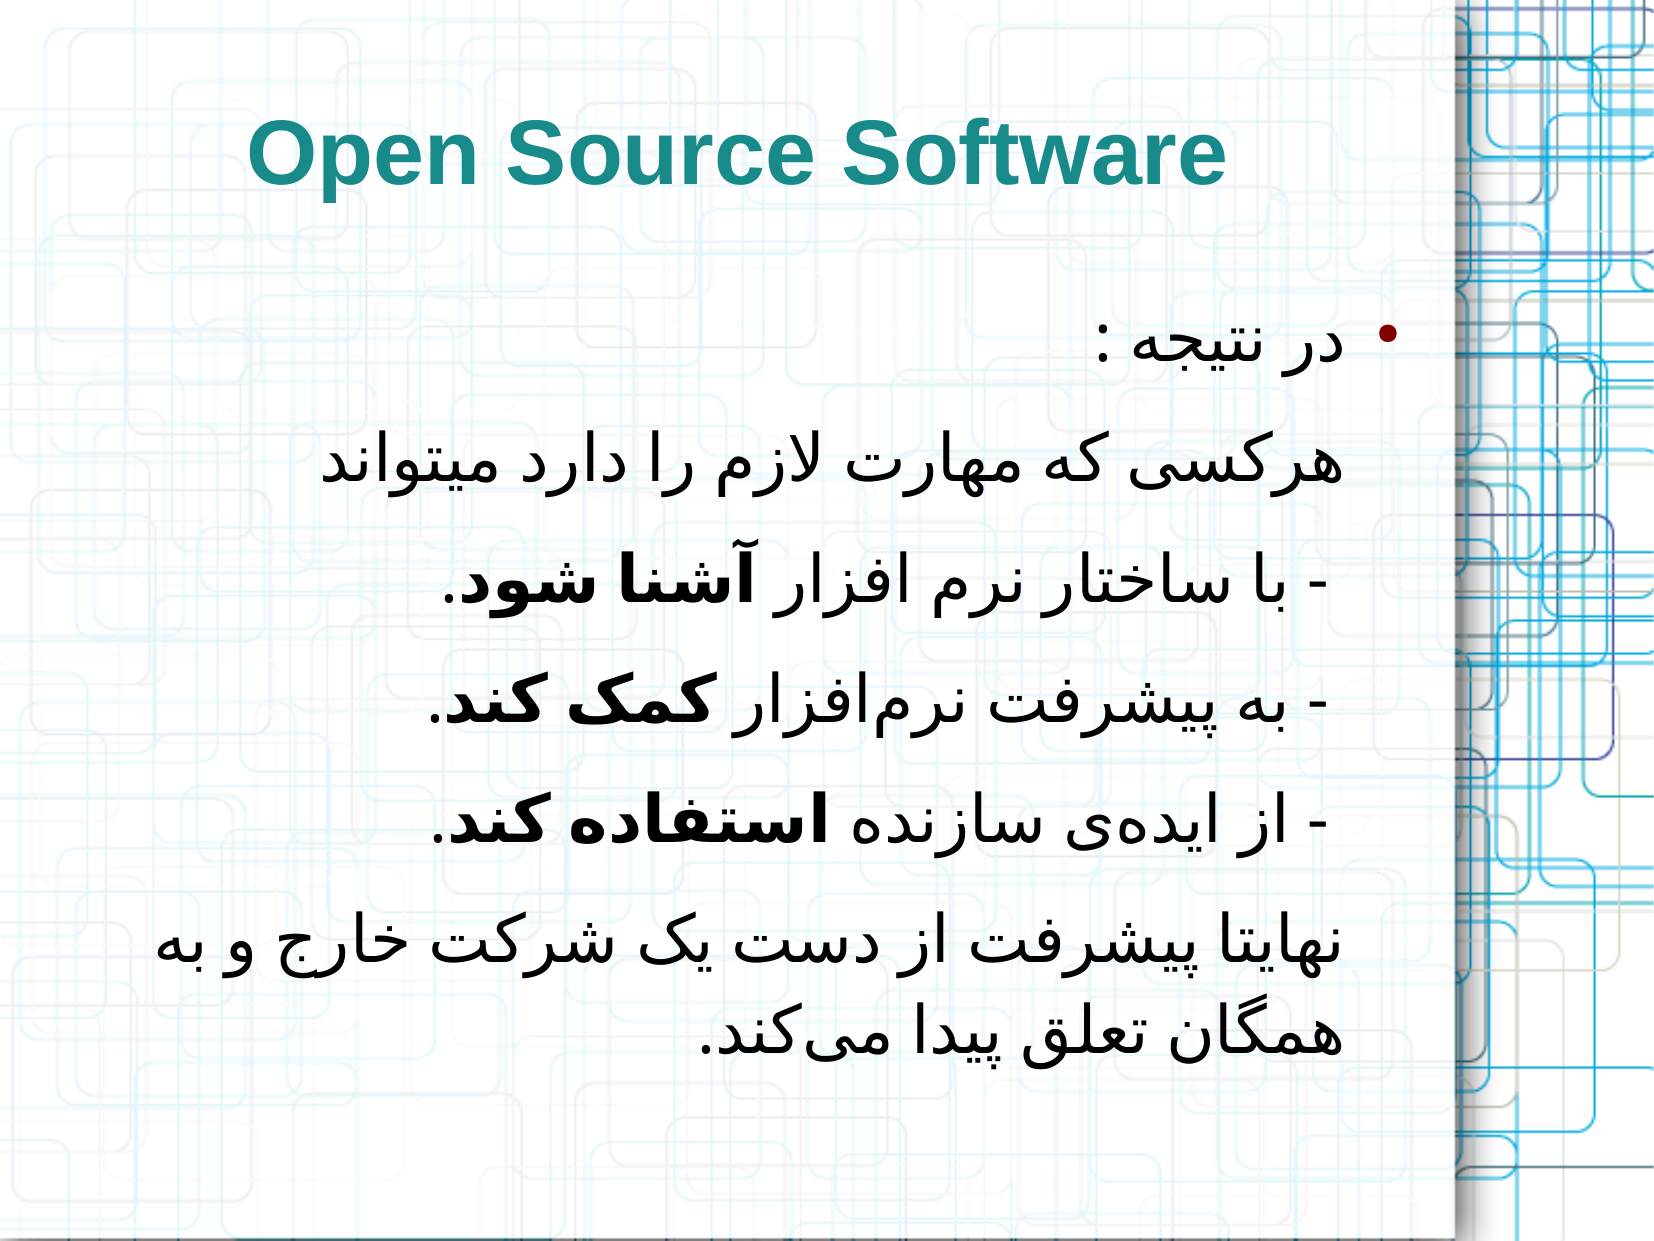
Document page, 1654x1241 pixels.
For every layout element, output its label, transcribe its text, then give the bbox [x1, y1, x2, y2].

list در نتیجه : هرکسی که مهارت لازم را دارد میتواند - با ساختار نرم افزار آشنا شود. - به پیشرفت نرم‌افزار کمک کند. - از ایده‌ی سازنده استفاده کند. نهایتا پیشرفت از دست یک شرکت خارج و به همگان تعلق پیدا می‌کند. [82, 290, 1418, 1109]
title Open Source Software [59, 49, 1418, 257]
picture [0, 0, 1654, 1241]
